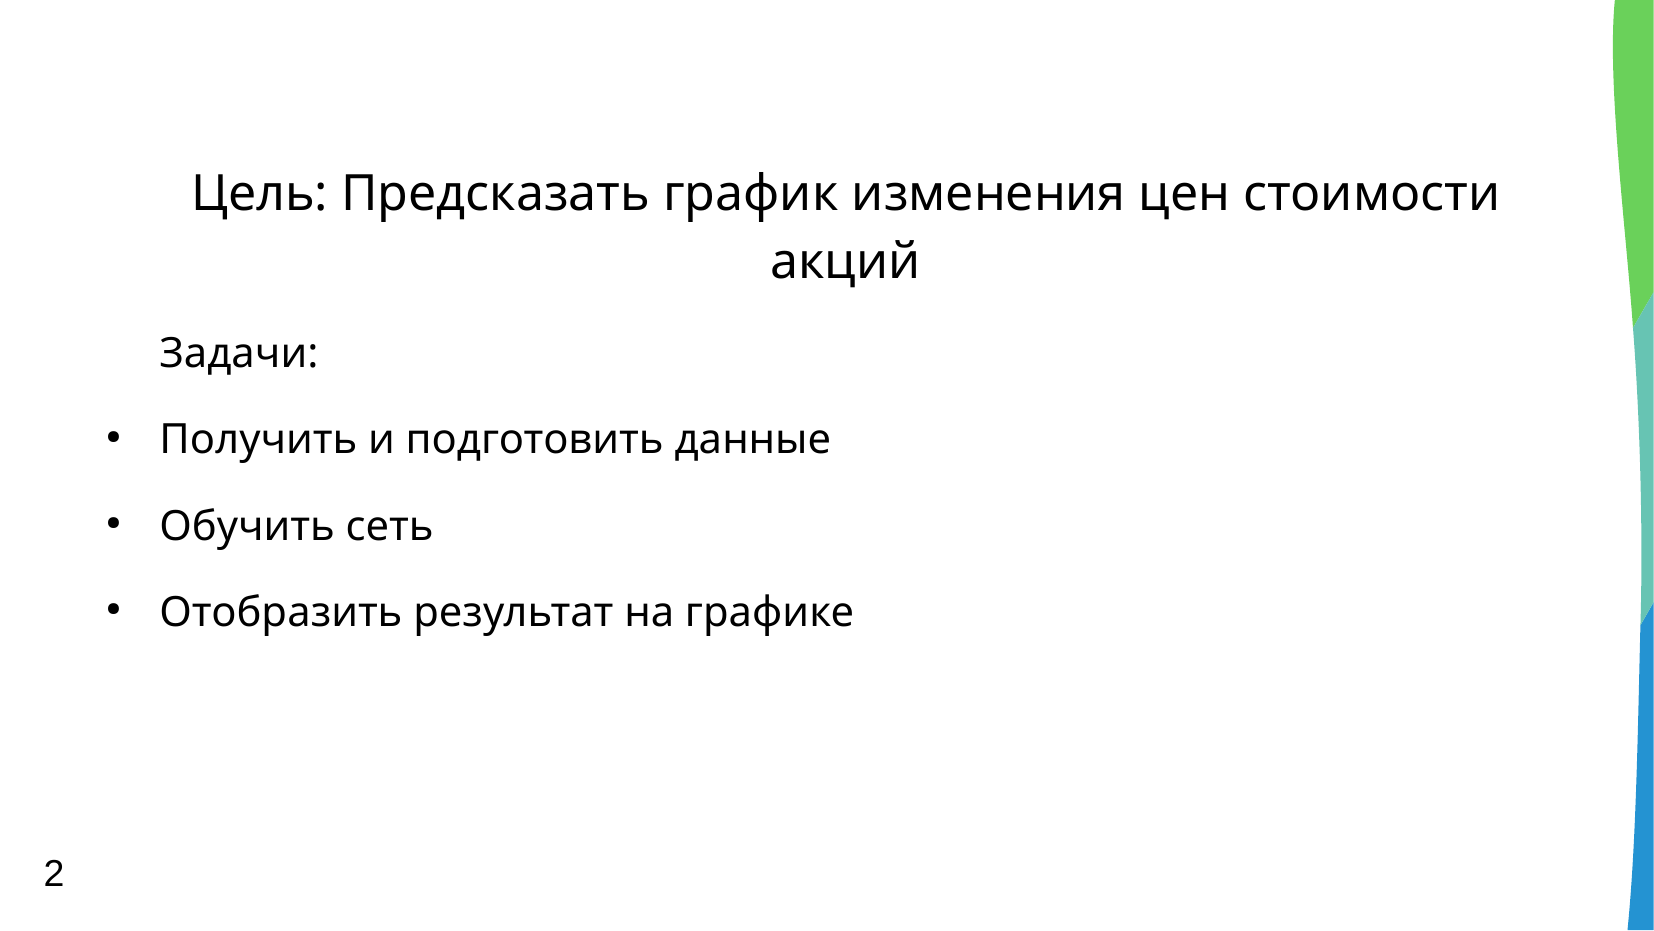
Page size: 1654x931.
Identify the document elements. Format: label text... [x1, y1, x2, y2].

list Цель: Предсказать график изменения цен стоимости акций Задачи: Получить и подготовить данные Обучить сеть Отобразить результат на графике [88, 53, 1533, 857]
text_box <номер> [28, 845, 591, 916]
